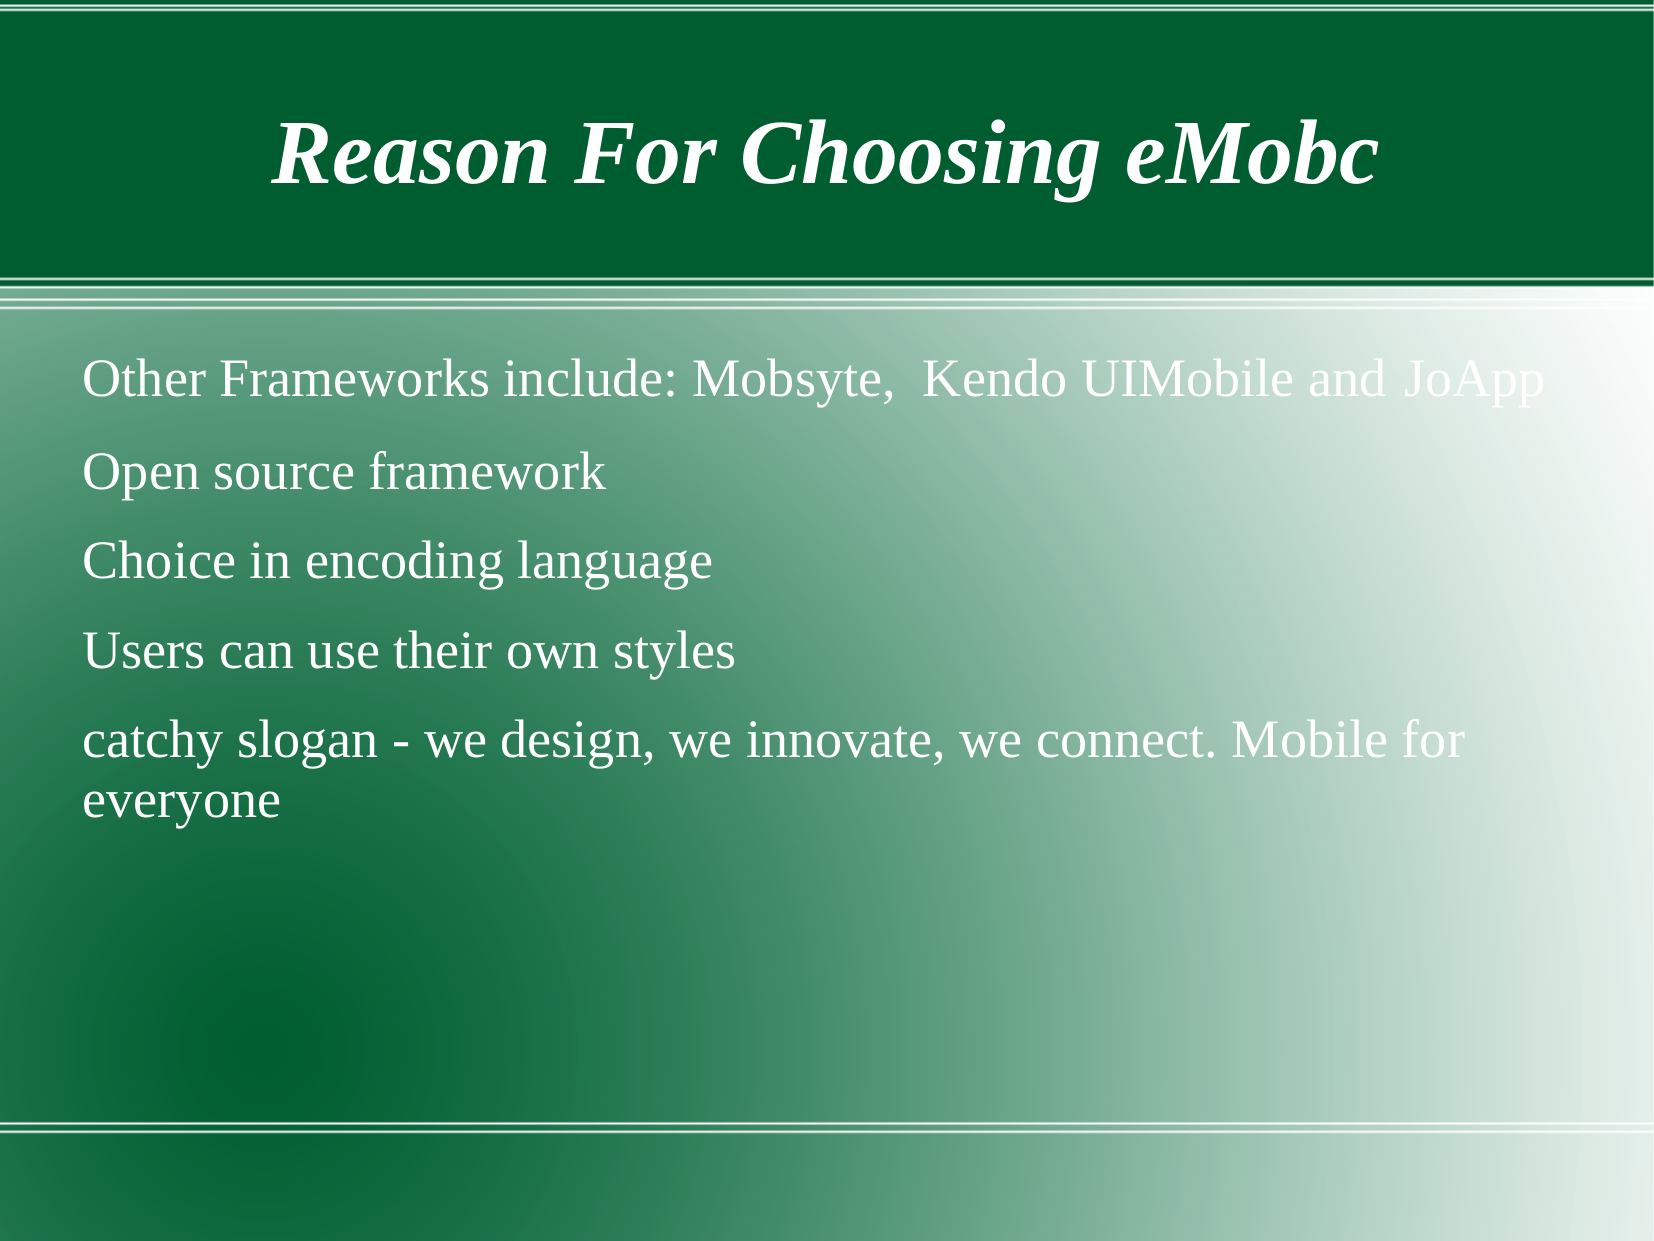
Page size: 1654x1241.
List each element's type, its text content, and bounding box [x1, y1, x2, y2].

title Reason For Choosing eMobc [82, 49, 1571, 257]
picture [0, 0, 1654, 1241]
list Other Frameworks include: Mobsyte, Kendo UIMobile and JoApp Open source framework Choice in encoding language Users can use their own styles catchy slogan - we design, we innovate, we connect. Mobile for everyone [82, 337, 1571, 1052]
